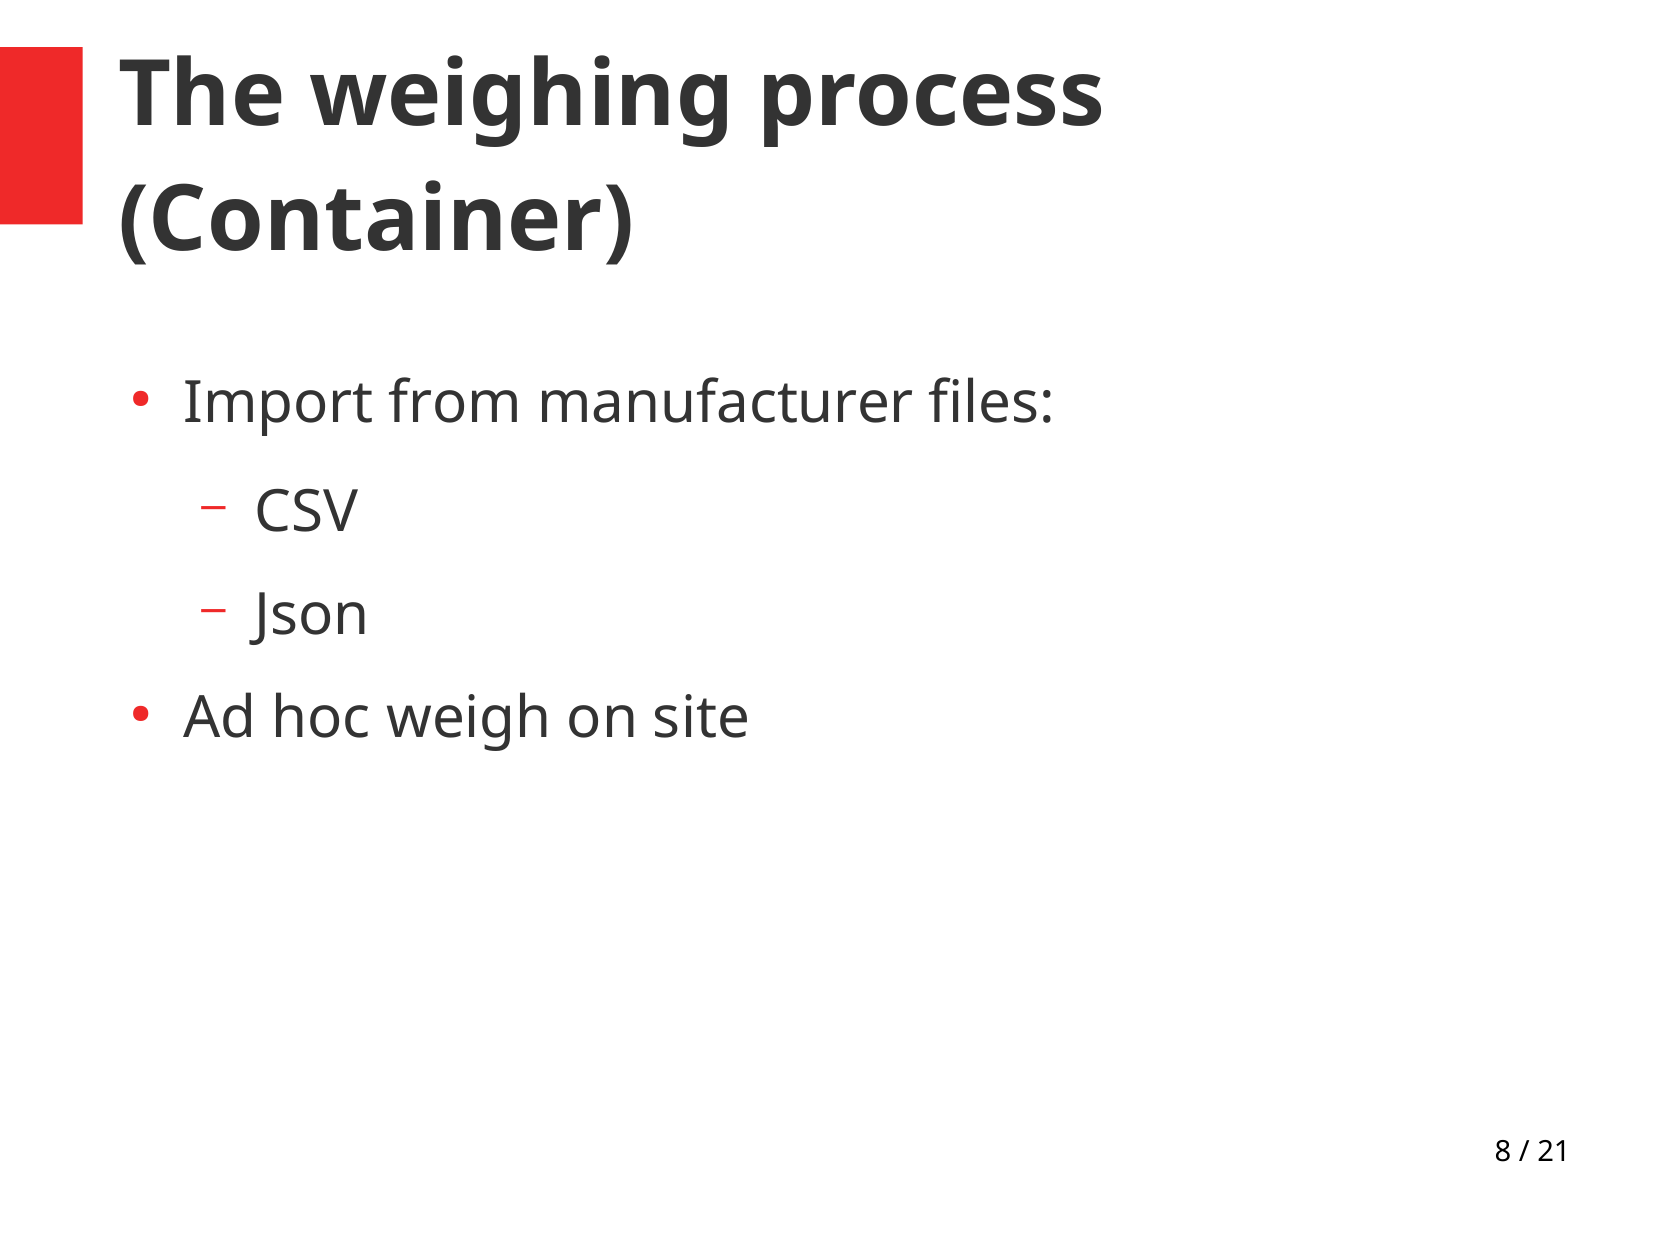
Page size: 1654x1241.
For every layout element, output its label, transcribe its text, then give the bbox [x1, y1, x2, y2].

list Import from manufacturer files: CSV Json Ad hoc weigh on site [112, 360, 1531, 1081]
title The weighing process (Container) [118, 45, 1571, 260]
